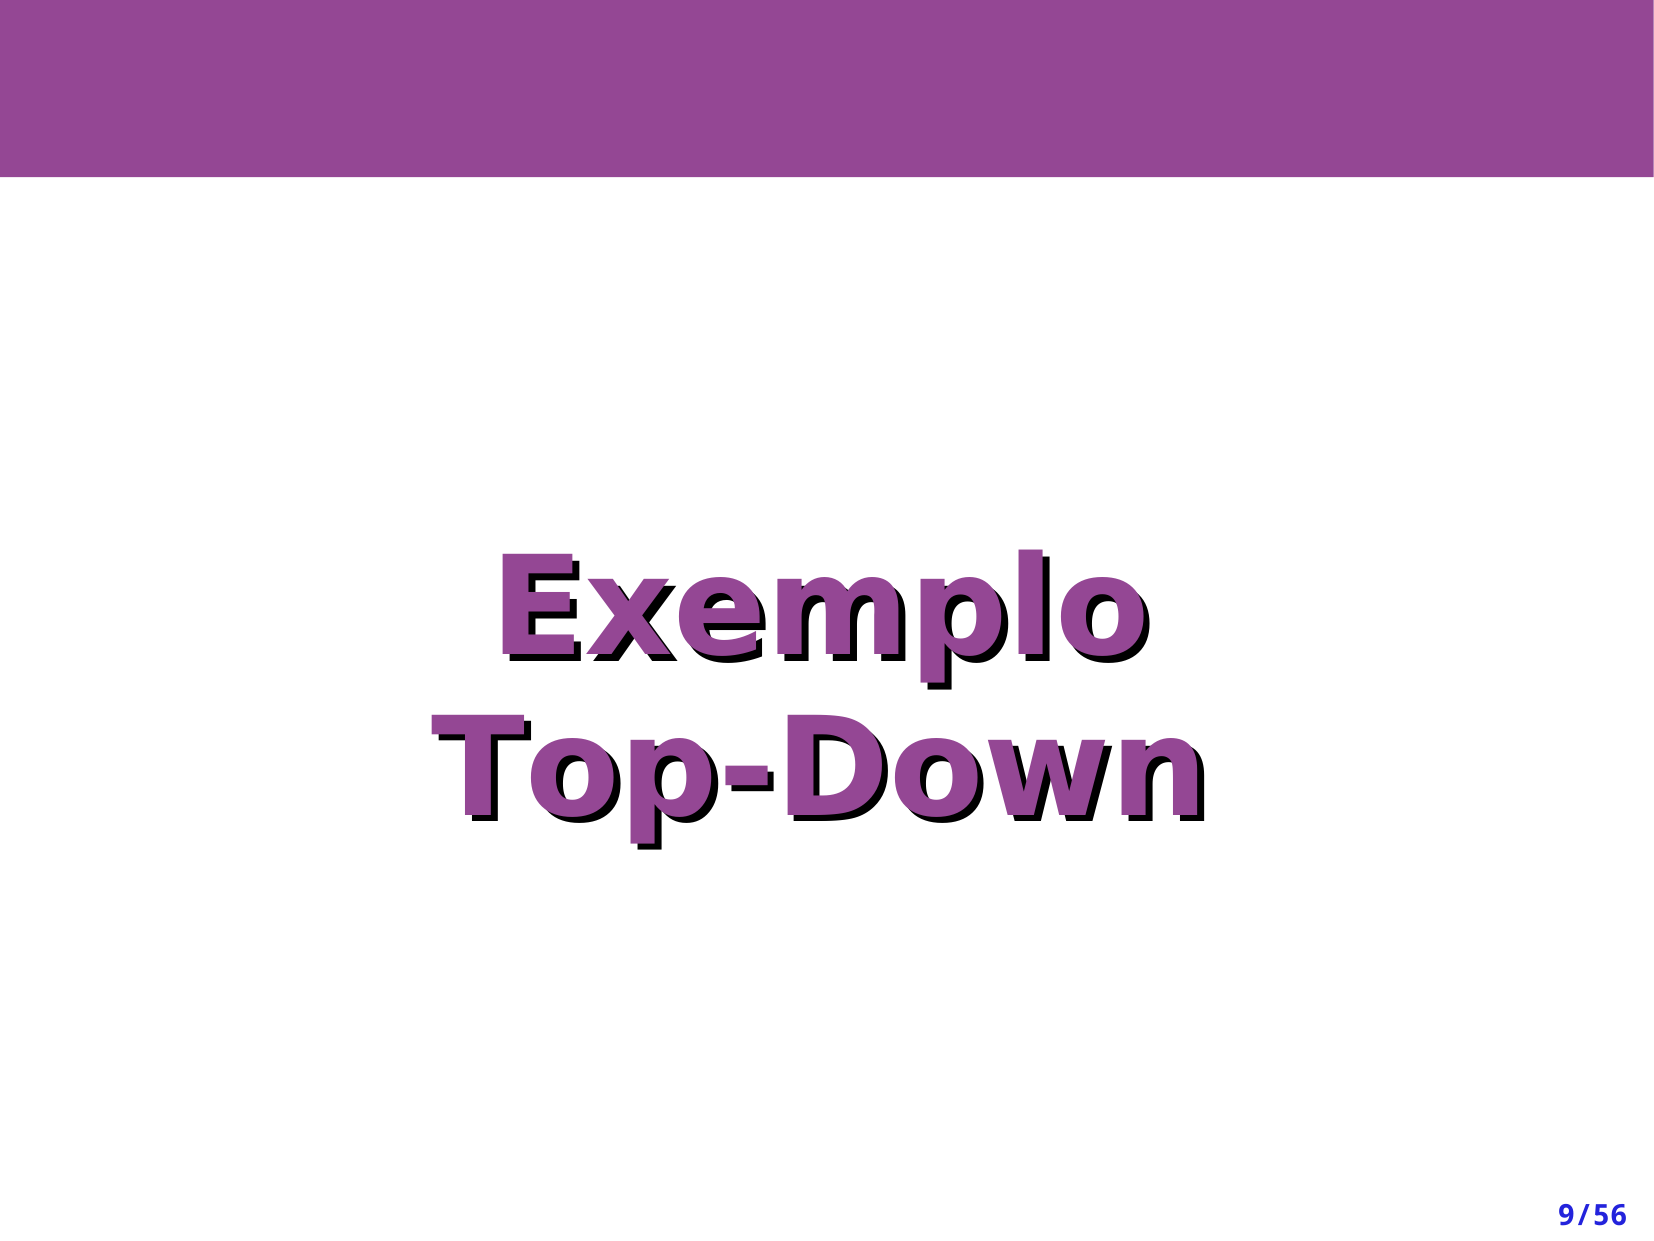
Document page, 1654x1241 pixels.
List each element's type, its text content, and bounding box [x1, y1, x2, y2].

text_box Exemplo Top-Down [416, 519, 1237, 856]
